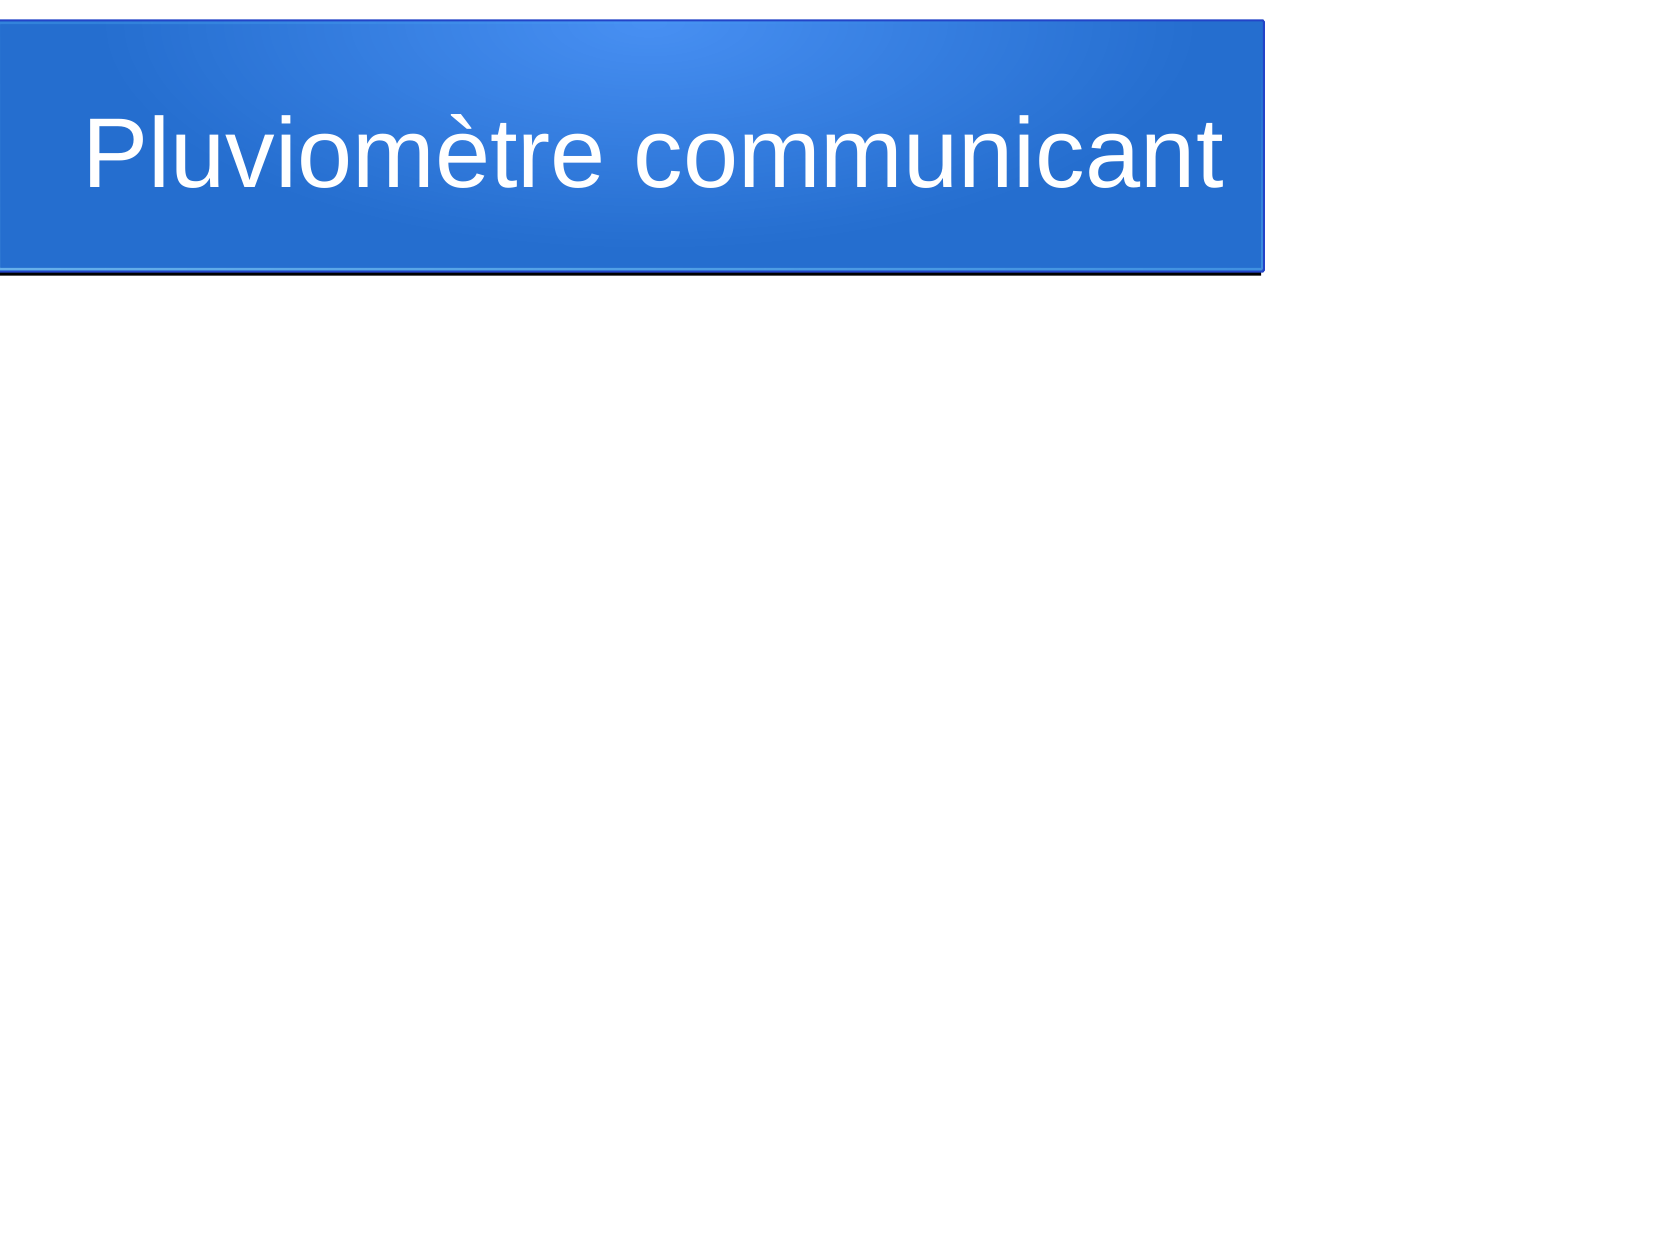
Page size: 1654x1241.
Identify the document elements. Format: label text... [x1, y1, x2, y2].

title Pluviomètre communicant [82, 49, 1250, 257]
